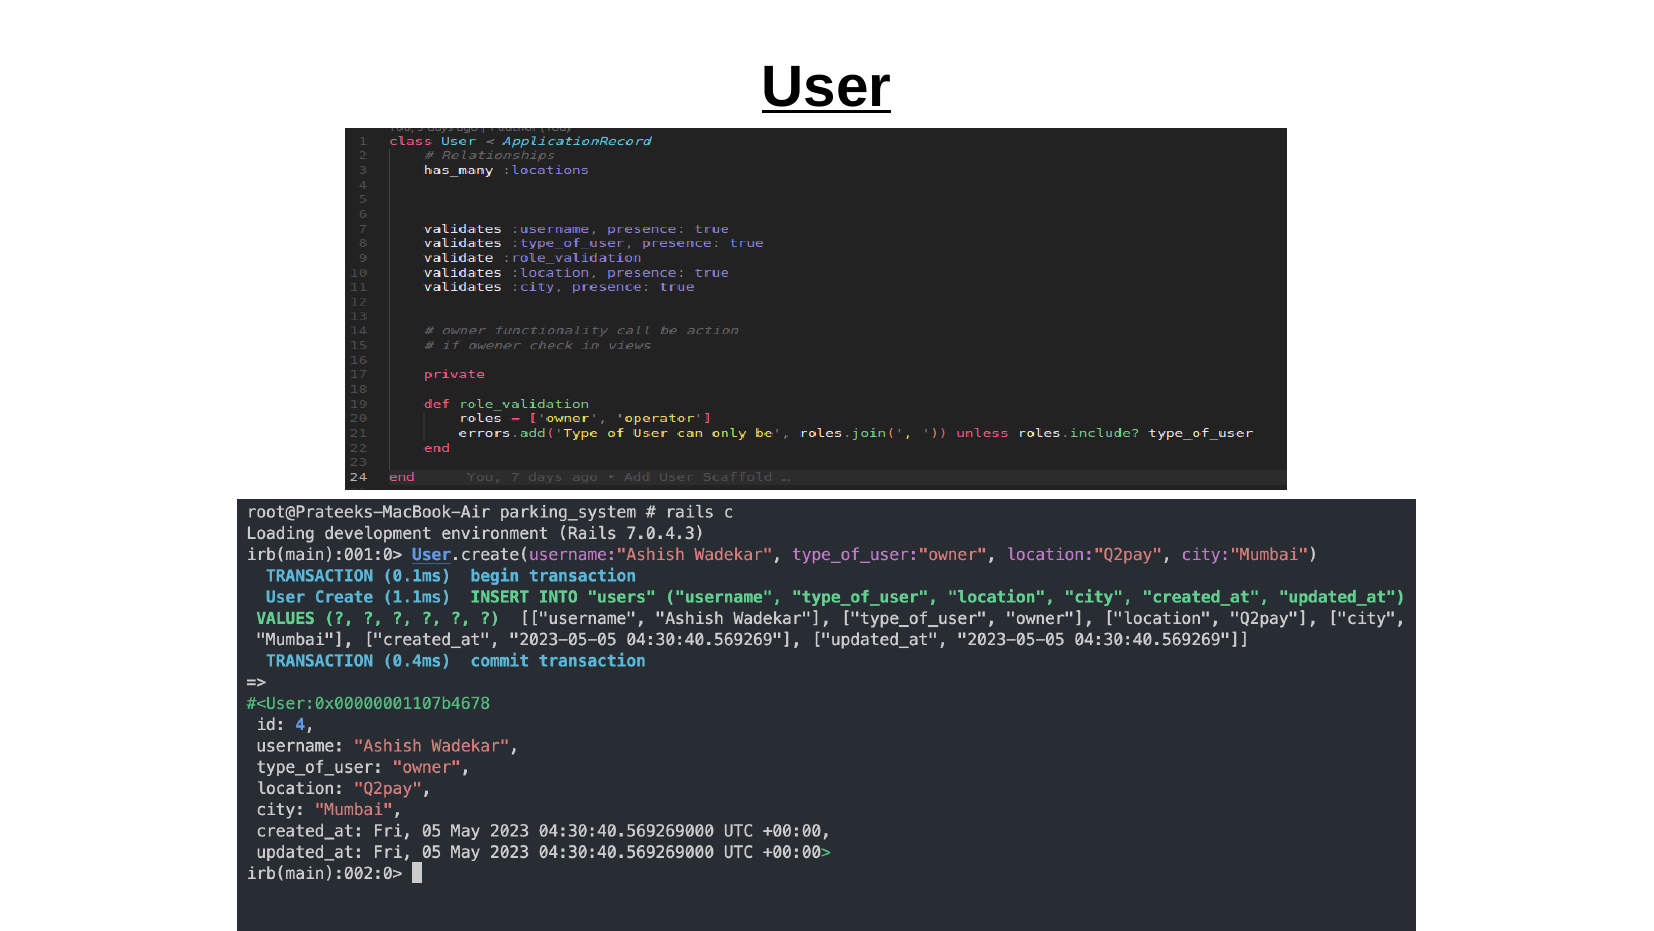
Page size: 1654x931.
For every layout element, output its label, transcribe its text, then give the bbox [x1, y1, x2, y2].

picture [345, 128, 1287, 490]
title User [82, 37, 1571, 129]
picture [237, 499, 1416, 931]
